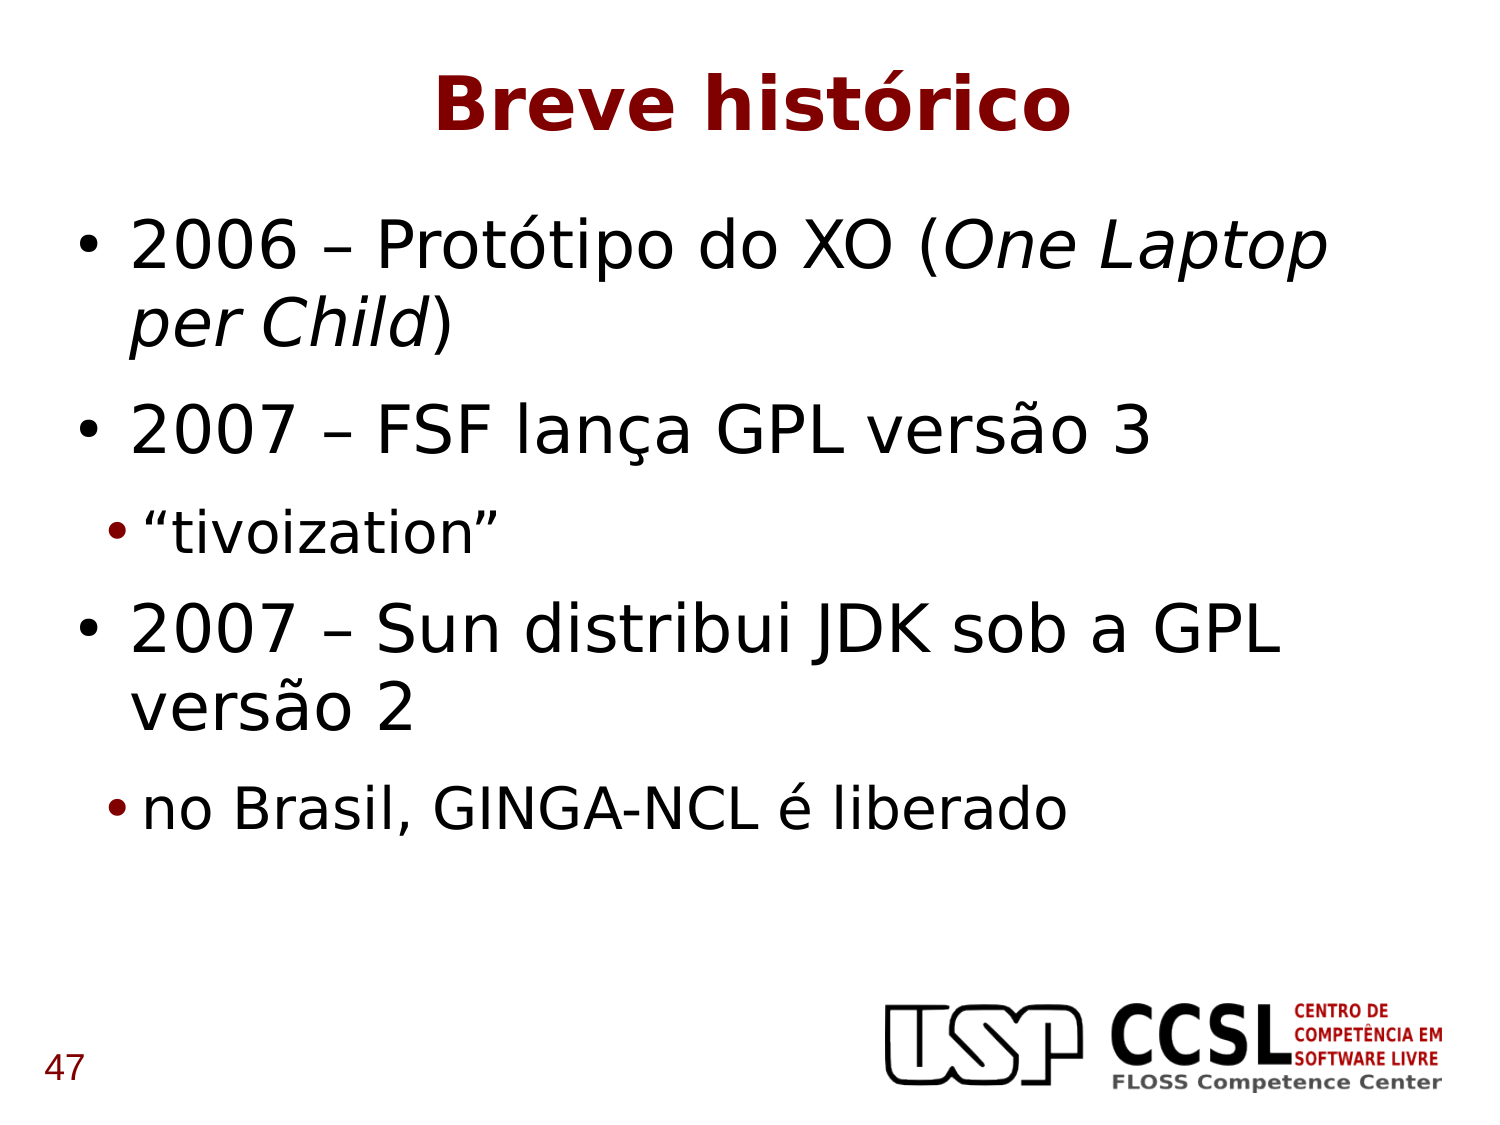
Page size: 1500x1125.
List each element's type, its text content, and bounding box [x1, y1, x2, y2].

picture [885, 1003, 1442, 1093]
title Breve histórico [59, 29, 1447, 180]
list 2006 – Protótipo do XO (One Laptop per Child) 2007 – FSF lança GPL versão 3 “tivoization” 2007 – Sun distribui JDK sob a GPL versão 2 no Brasil, GINGA-NCL é liberado [59, 206, 1447, 950]
